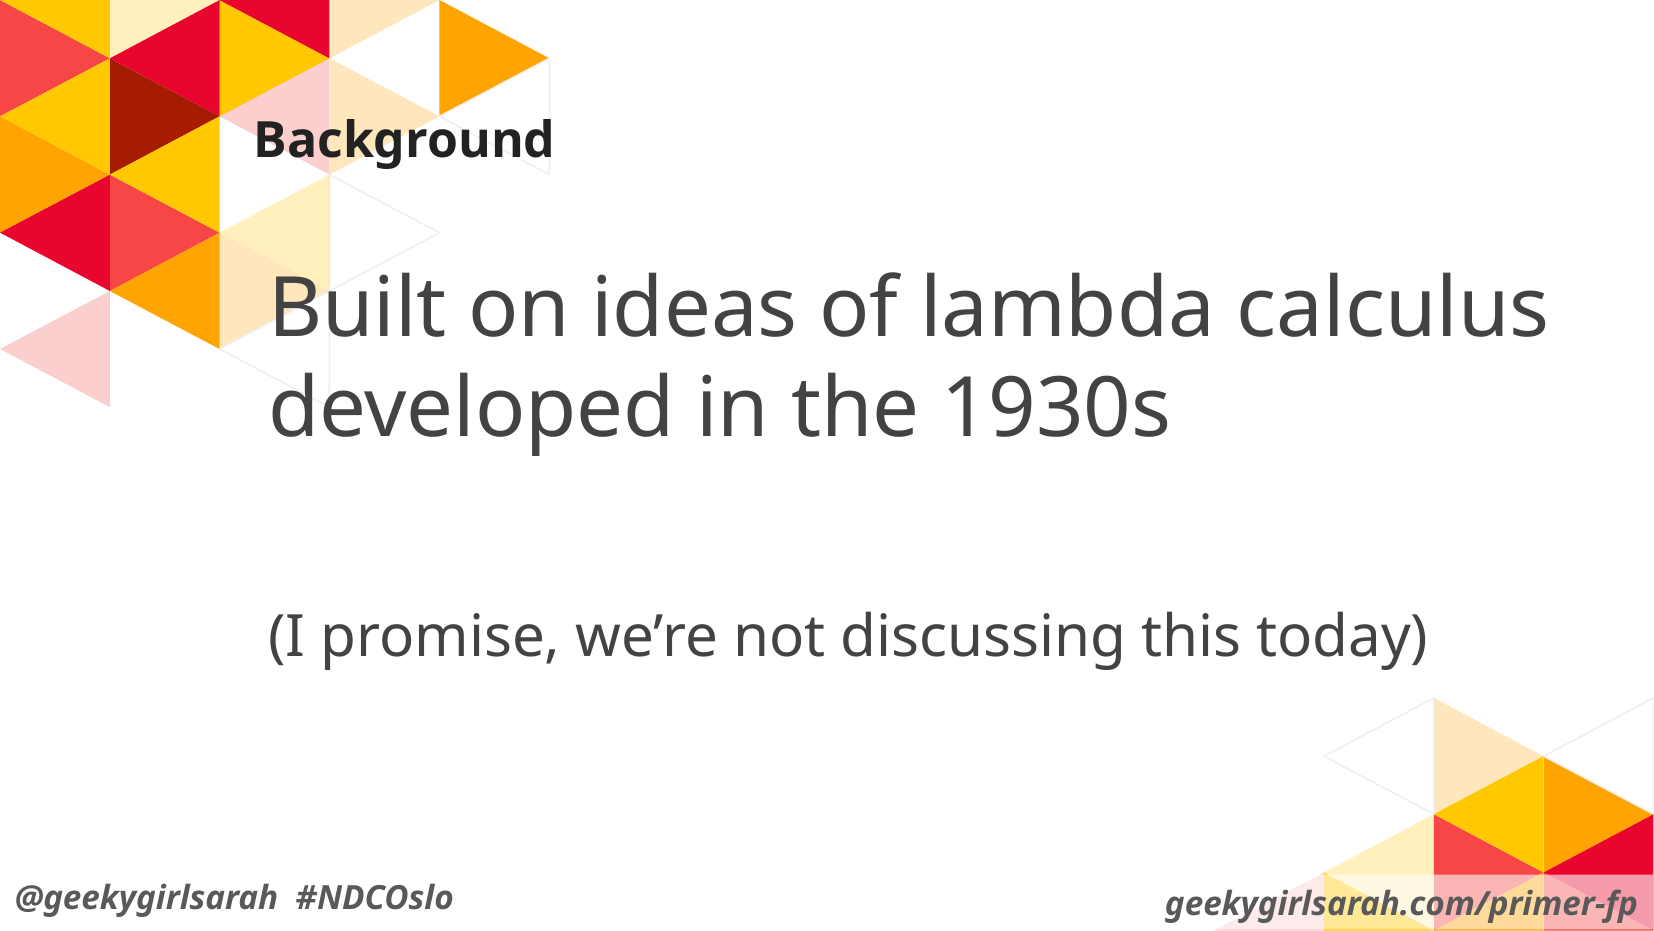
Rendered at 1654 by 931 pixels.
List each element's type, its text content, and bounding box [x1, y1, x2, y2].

list Built on ideas of lambda calculus developed in the 1930s (I promise, we’re not discussing this today) [238, 238, 1575, 764]
title Background [238, 61, 1406, 183]
